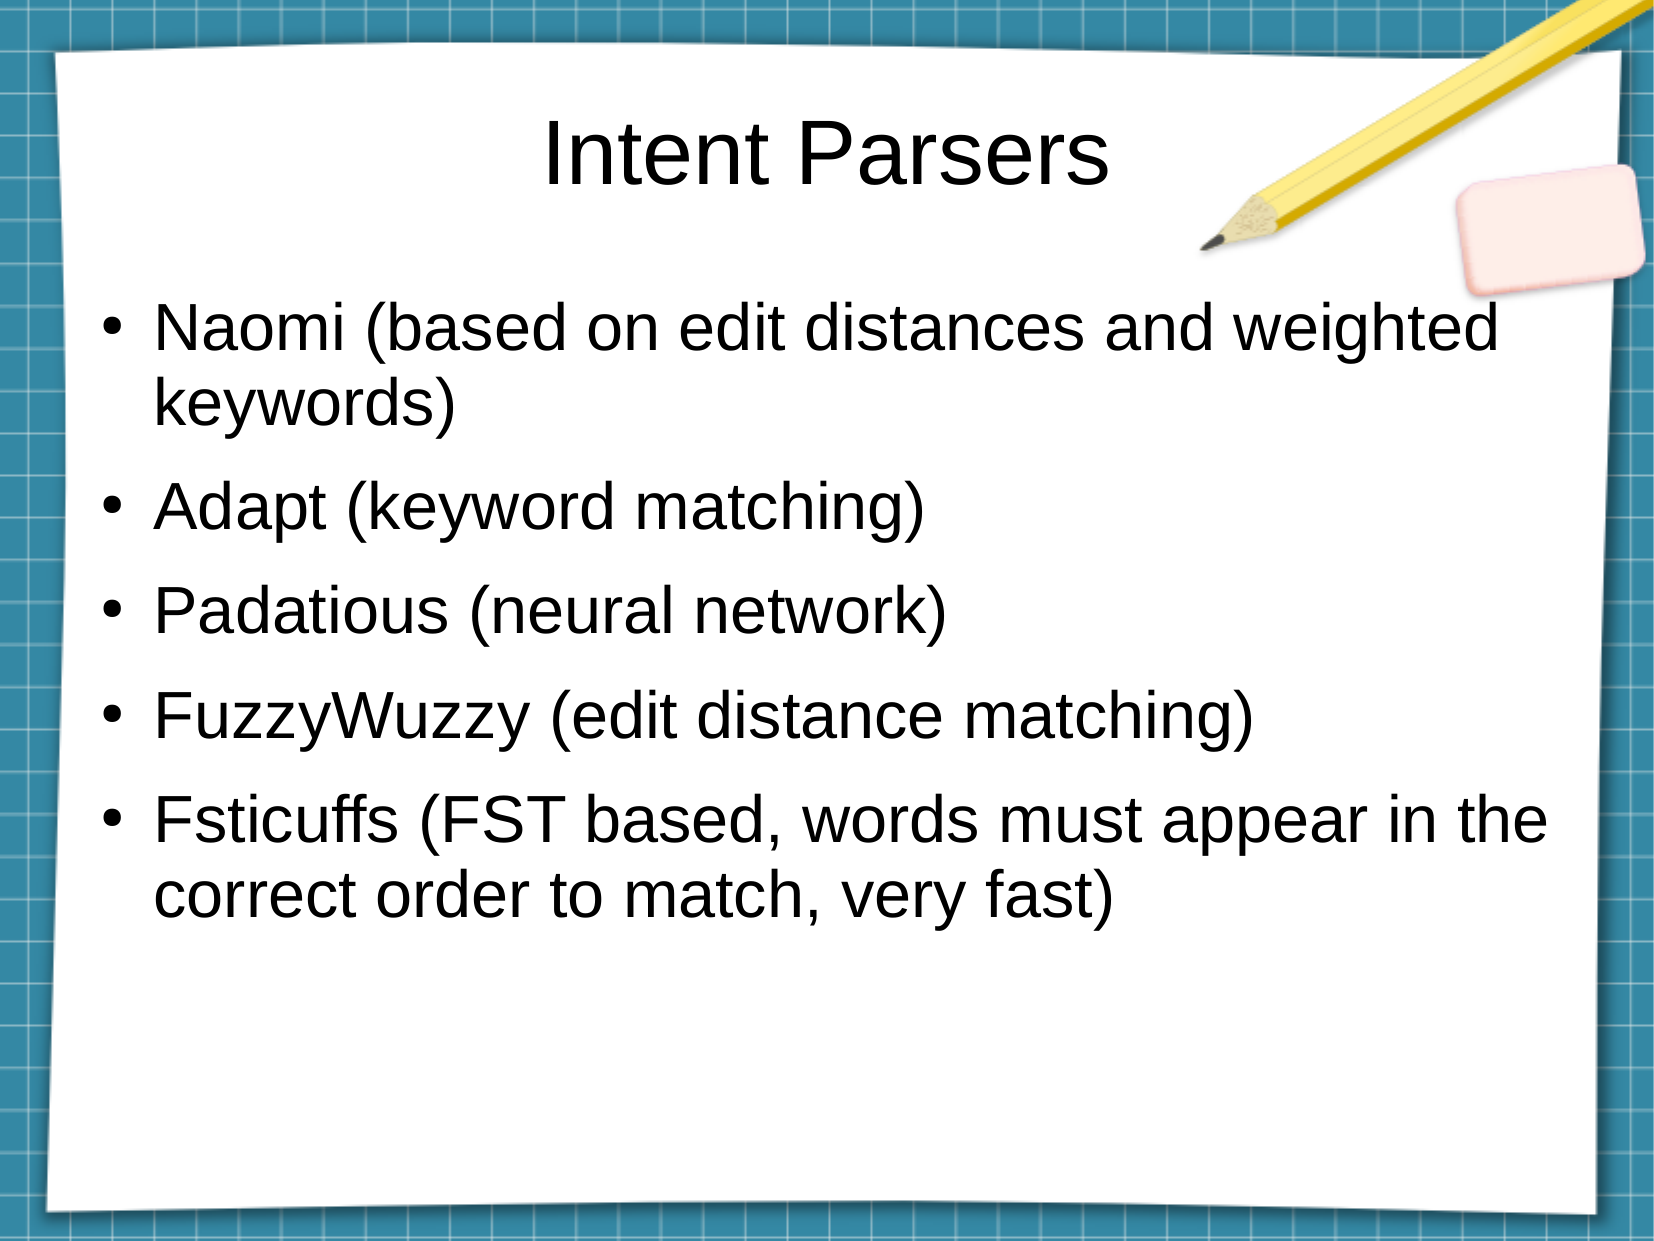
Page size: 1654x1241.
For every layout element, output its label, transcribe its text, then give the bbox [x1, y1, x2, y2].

picture [0, 0, 1654, 1241]
title Intent Parsers [82, 49, 1571, 257]
list Naomi (based on edit distances and weighted keywords) Adapt (keyword matching) Padatious (neural network) FuzzyWuzzy (edit distance matching) Fsticuffs (FST based, words must appear in the correct order to match, very fast) [82, 290, 1571, 1010]
